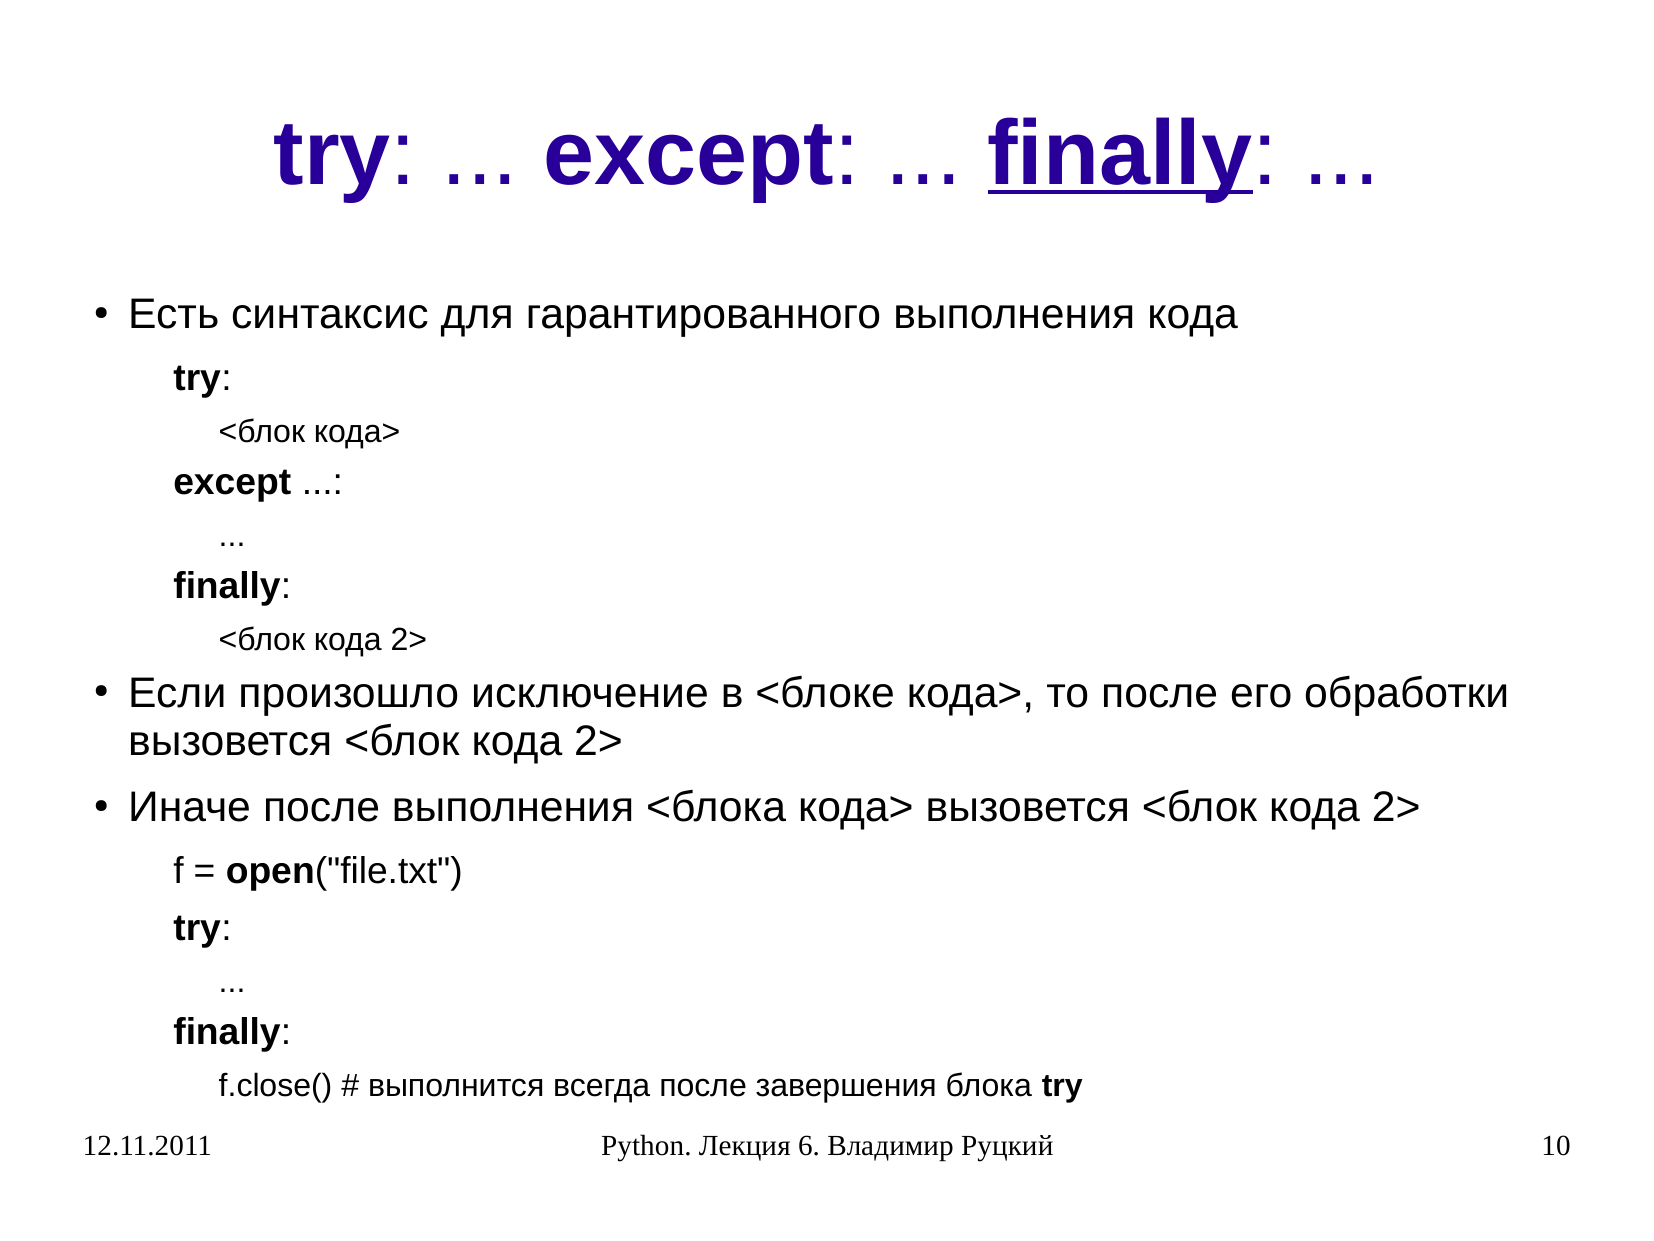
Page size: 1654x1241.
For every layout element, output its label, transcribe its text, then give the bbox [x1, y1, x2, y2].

list Есть синтаксис для гарантированного выполнения кода try: <блок кода> except ...: ... finally: <блок кода 2> Если произошло исключение в <блоке кода>, то после его обработки вызовется <блок кода 2> Иначе после выполнения <блока кода> вызовется <блок кода 2> f = open("file.txt") try: ... finally: f.close() # выполнится всегда после завершения блока try [82, 290, 1571, 1109]
title try: ... except: ... finally: ... [82, 49, 1571, 257]
